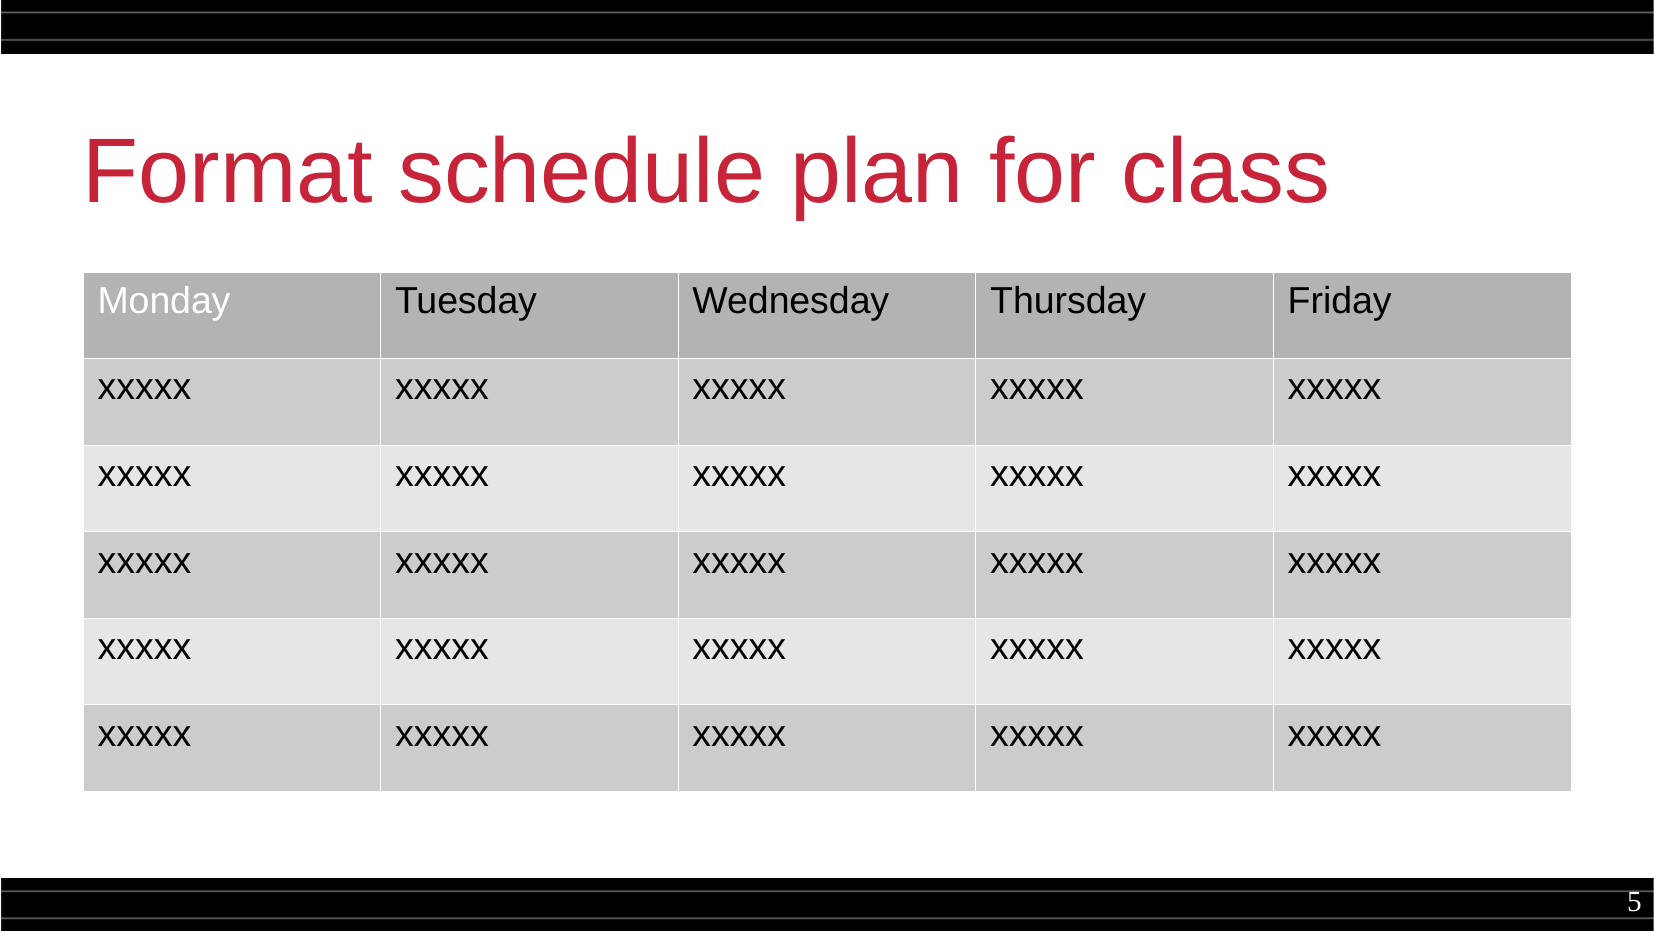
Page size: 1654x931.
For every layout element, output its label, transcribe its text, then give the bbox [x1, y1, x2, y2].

table_cell xxxxx [84, 359, 380, 445]
table_header Wednesday [679, 273, 975, 358]
table_cell xxxxx [1274, 705, 1571, 791]
table_cell xxxxx [1274, 359, 1571, 445]
table_cell xxxxx [381, 705, 678, 791]
picture [1, 878, 1654, 931]
table_cell xxxxx [679, 619, 975, 704]
table_cell xxxxx [381, 359, 678, 445]
picture [1, 0, 1654, 54]
table_cell xxxxx [381, 619, 678, 704]
table_header Monday [84, 273, 380, 358]
table_cell xxxxx [679, 446, 975, 531]
table_header Tuesday [381, 273, 678, 358]
table_cell xxxxx [1274, 446, 1571, 531]
table_cell xxxxx [976, 532, 1273, 618]
table_cell xxxxx [381, 446, 678, 531]
table_cell xxxxx [84, 446, 380, 531]
table_cell xxxxx [1274, 532, 1571, 618]
title Format schedule plan for class [82, 92, 1571, 249]
table_cell xxxxx [679, 532, 975, 618]
table_cell xxxxx [84, 619, 380, 704]
table_header Thursday [976, 273, 1273, 358]
table_header Friday [1274, 273, 1571, 358]
table_cell xxxxx [84, 532, 380, 618]
table_cell xxxxx [679, 705, 975, 791]
table_cell xxxxx [679, 359, 975, 445]
table_cell xxxxx [1274, 619, 1571, 704]
table_cell xxxxx [976, 619, 1273, 704]
table_cell xxxxx [381, 532, 678, 618]
table_cell xxxxx [976, 446, 1273, 531]
table_cell xxxxx [976, 705, 1273, 791]
table_cell xxxxx [976, 359, 1273, 445]
table_cell xxxxx [84, 705, 380, 791]
